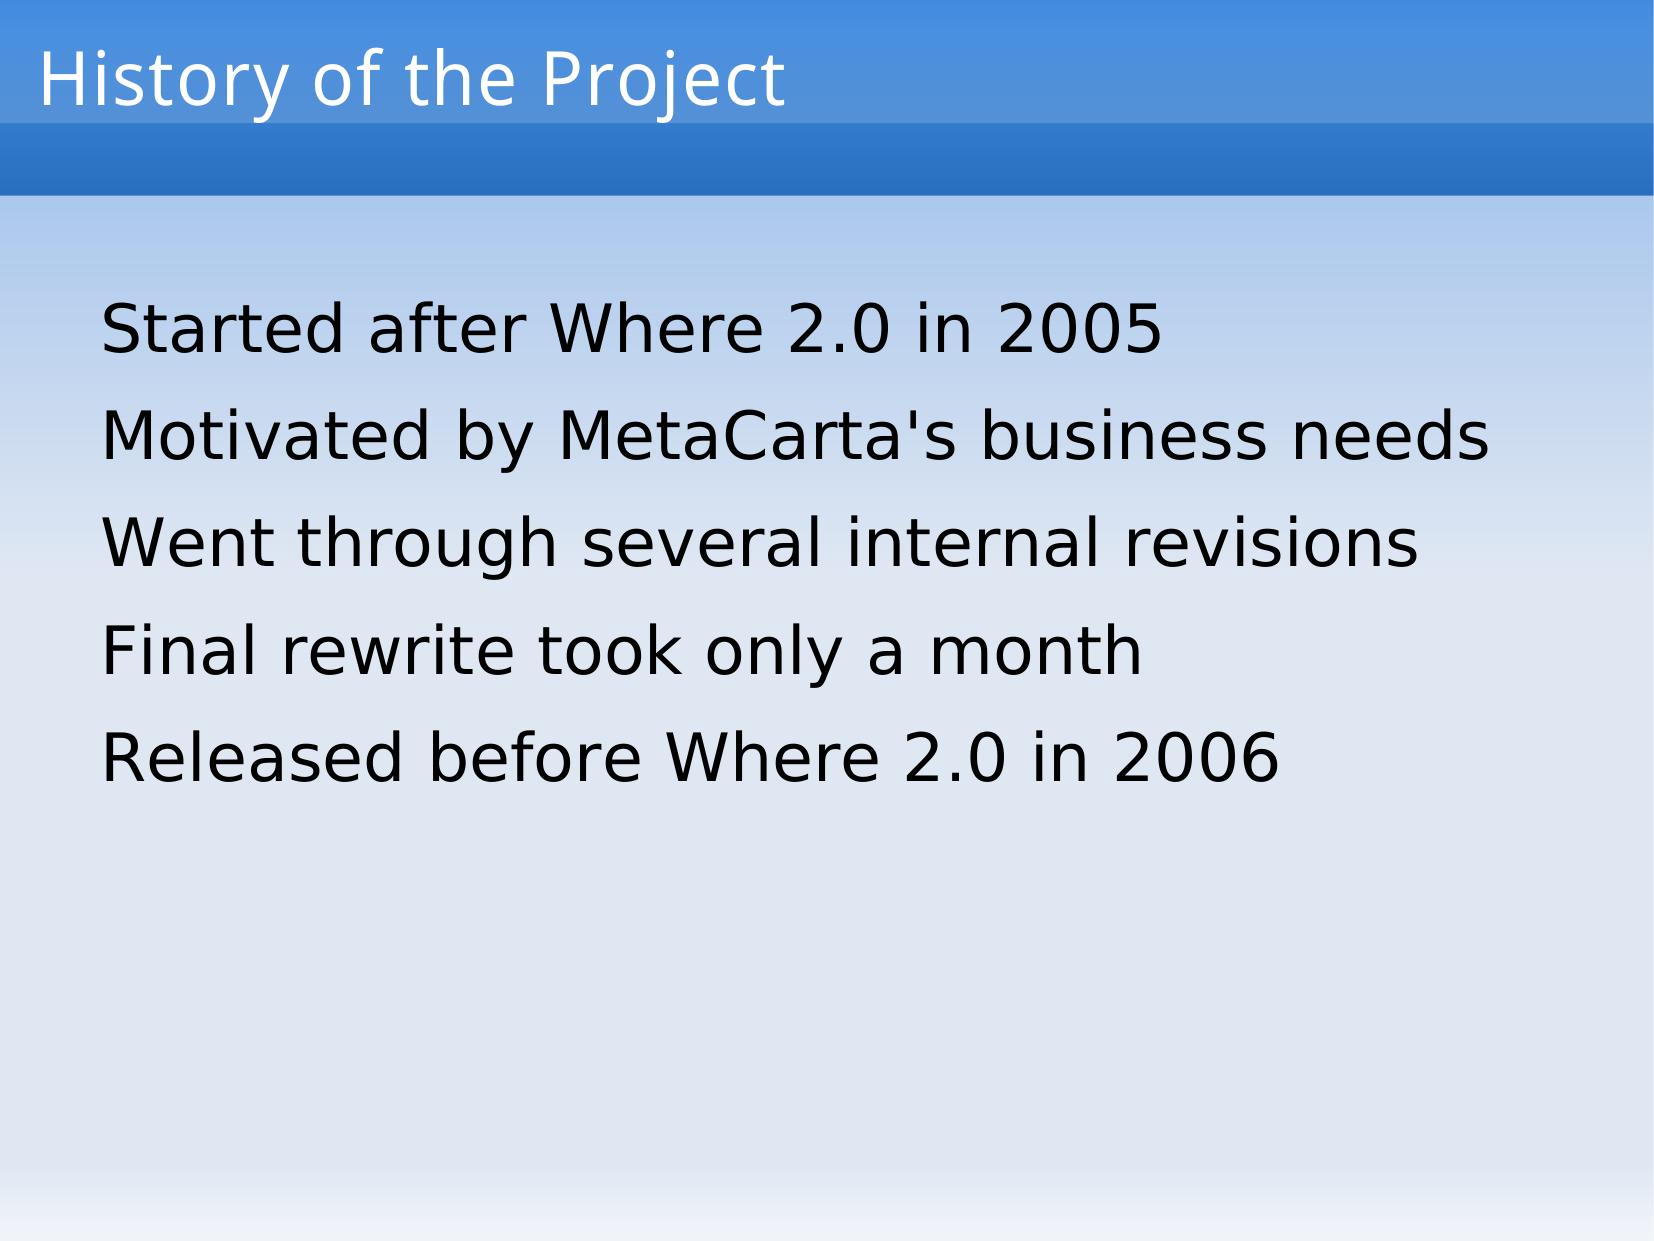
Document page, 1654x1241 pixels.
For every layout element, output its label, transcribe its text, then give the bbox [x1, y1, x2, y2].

list Started after Where 2.0 in 2005 Motivated by MetaCarta's business needs Went through several internal revisions Final rewrite took only a month Released before Where 2.0 in 2006 [82, 290, 1571, 1109]
title History of the Project [37, 2, 1463, 151]
picture [0, 0, 1654, 1241]
